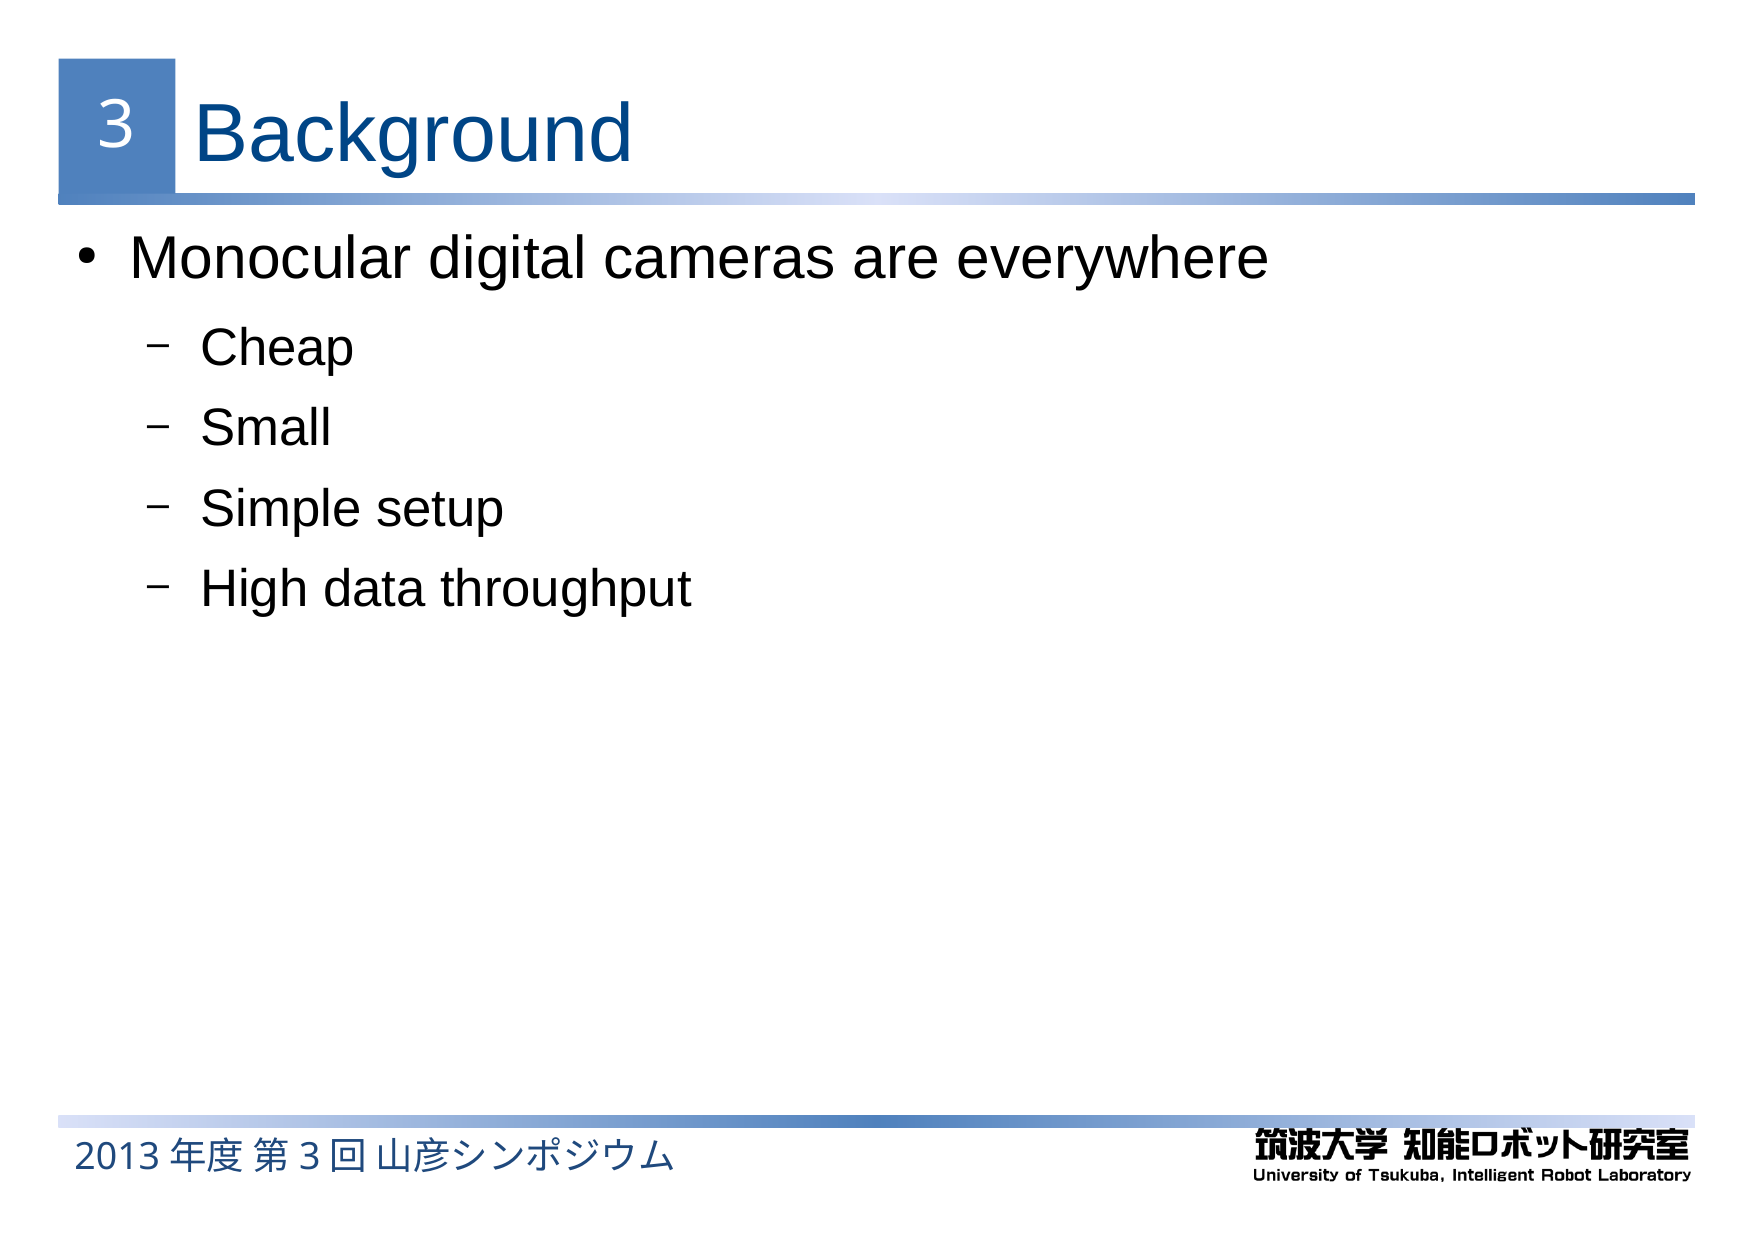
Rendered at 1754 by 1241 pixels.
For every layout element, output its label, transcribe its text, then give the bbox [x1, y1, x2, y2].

title Background [193, 61, 1651, 205]
list Monocular digital cameras are everywhere Cheap Small Simple setup High data throughput [58, 223, 1696, 1109]
picture [1252, 1127, 1691, 1182]
